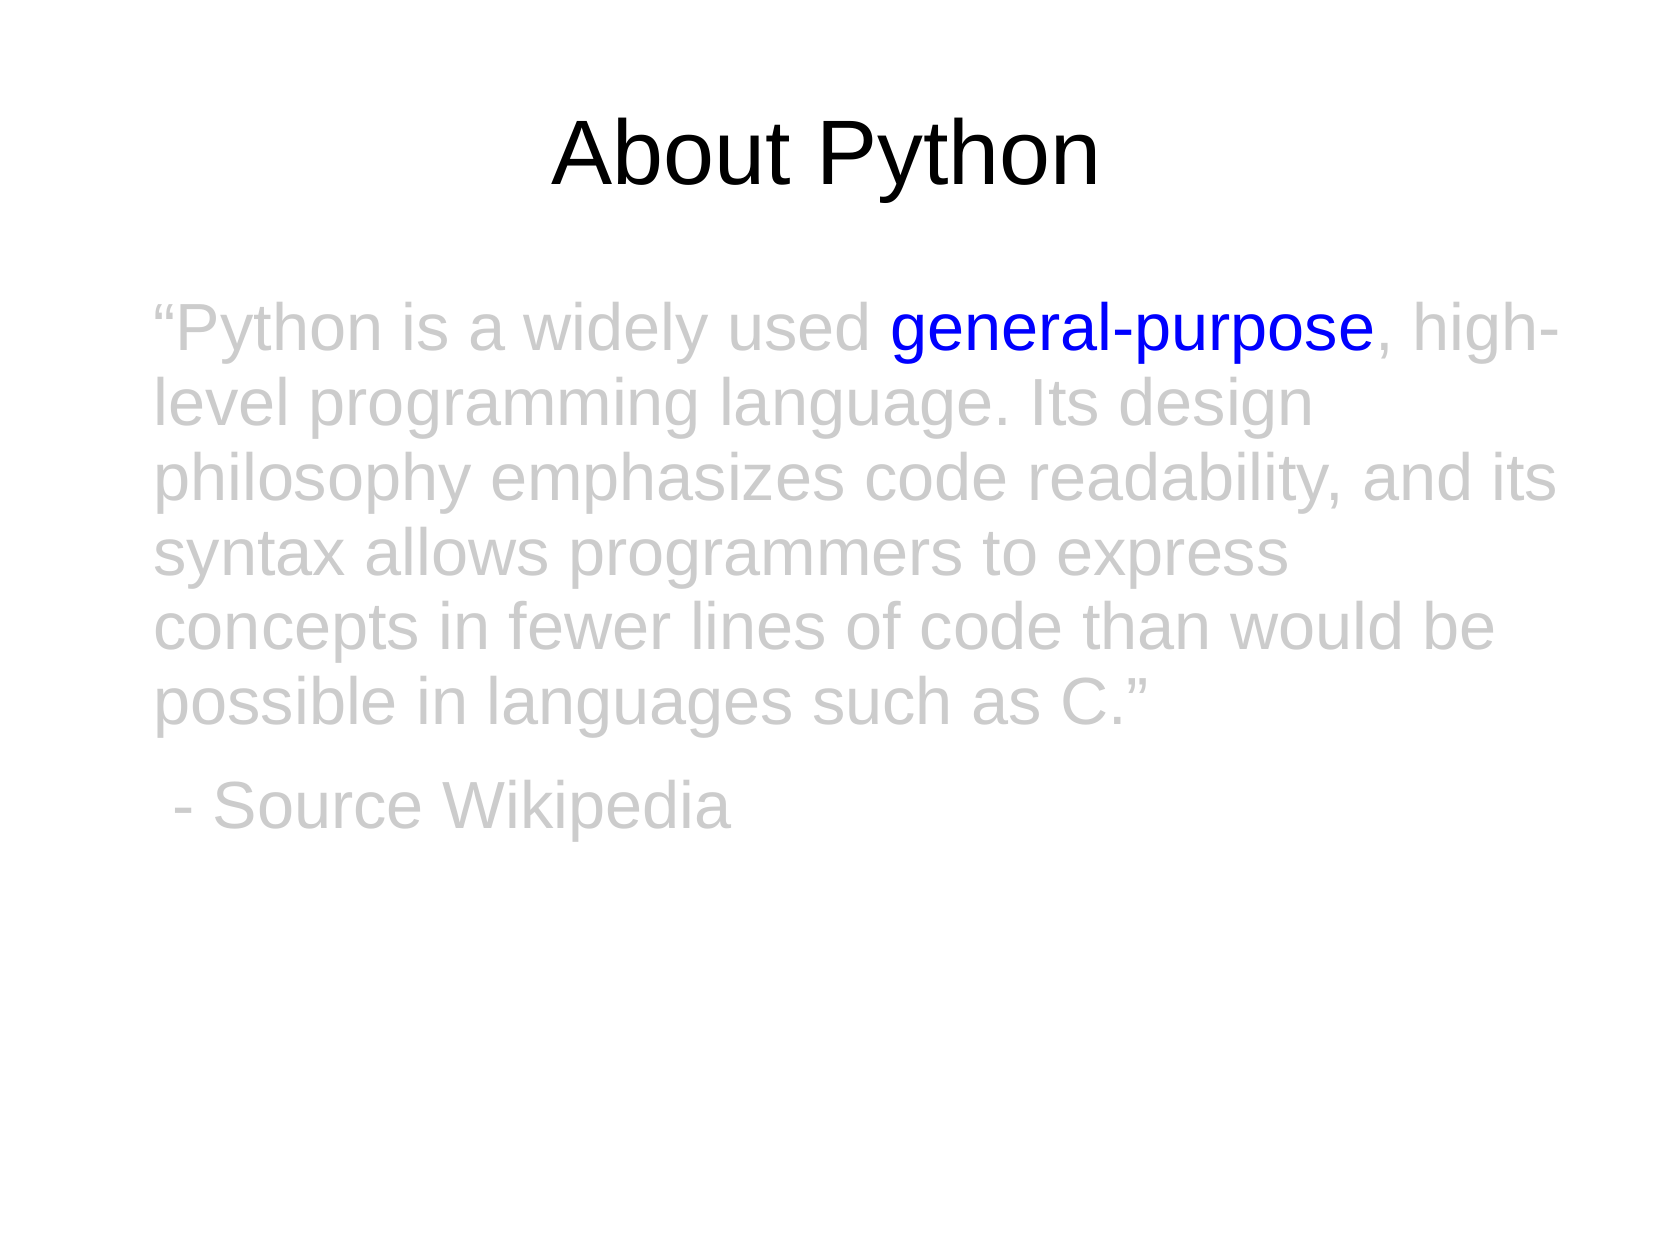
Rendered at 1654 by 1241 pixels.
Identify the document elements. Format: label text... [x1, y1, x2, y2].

list “Python is a widely used general-purpose, high-level programming language. Its design philosophy emphasizes code readability, and its syntax allows programmers to express concepts in fewer lines of code than would be possible in languages such as C.” - Source Wikipedia [82, 290, 1571, 1010]
title About Python [82, 49, 1571, 257]
